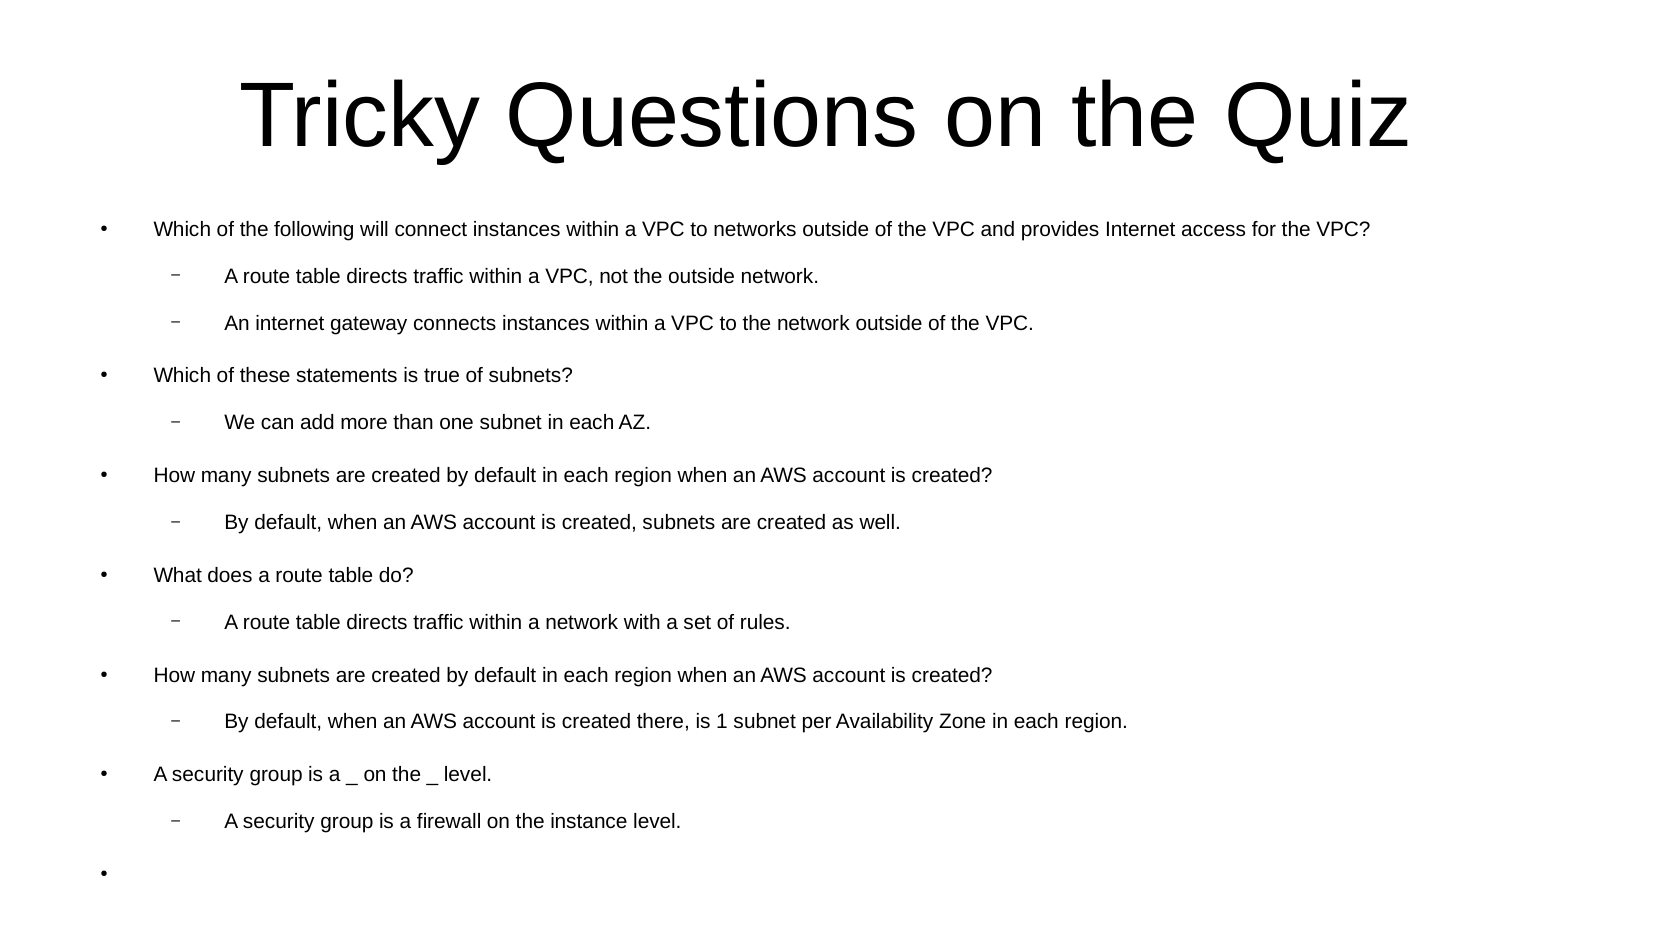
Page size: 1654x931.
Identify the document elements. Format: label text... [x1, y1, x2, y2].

list Which of the following will connect instances within a VPC to networks outside of the VPC and provides Internet access for the VPC? A route table directs traffic within a VPC, not the outside network. An internet gateway connects instances within a VPC to the network outside of the VPC. Which of these statements is true of subnets? We can add more than one subnet in each AZ. How many subnets are created by default in each region when an AWS account is created? By default, when an AWS account is created, subnets are created as well. What does a route table do? A route table directs traffic within a network with a set of rules. How many subnets are created by default in each region when an AWS account is created? By default, when an AWS account is created there, is 1 subnet per Availability Zone in each region. A security group is a _ on the _ level. A security group is a firewall on the instance level. [82, 217, 1606, 886]
title Tricky Questions on the Quiz [82, 37, 1571, 193]
